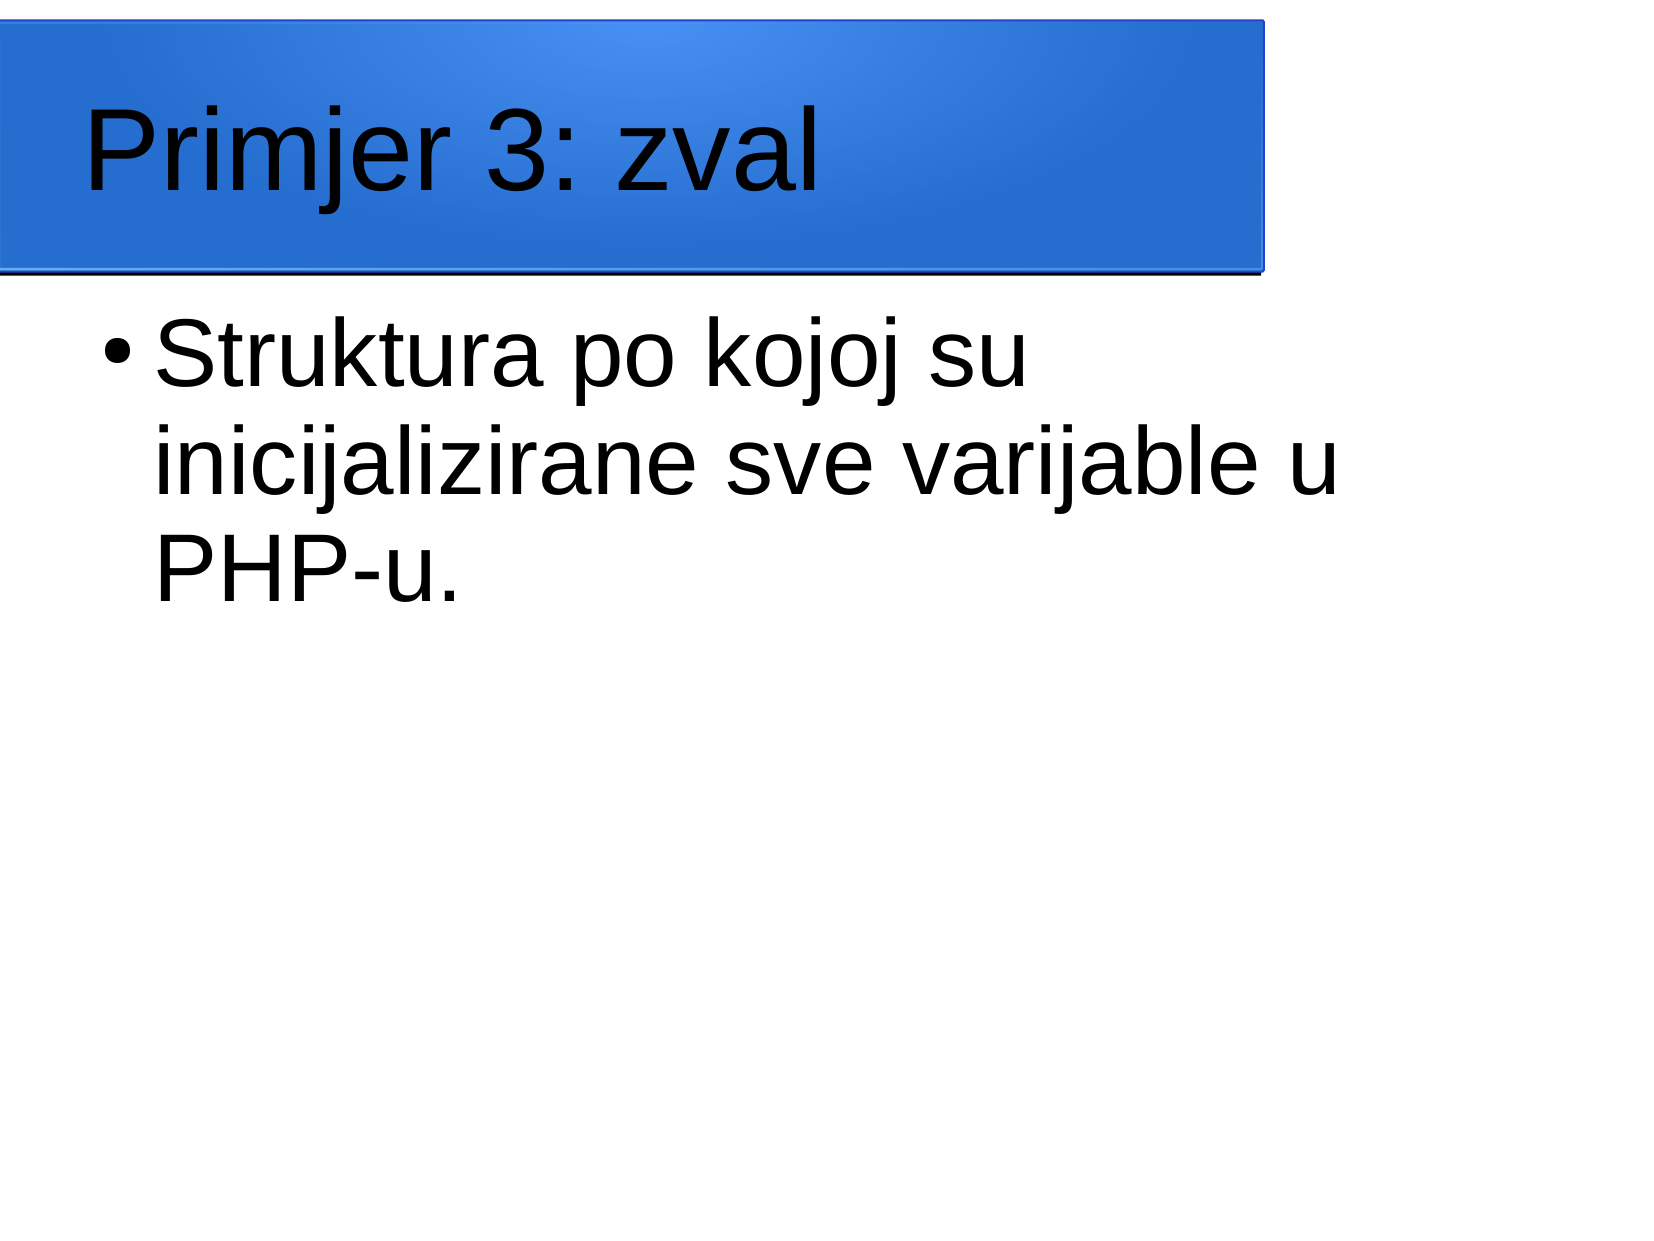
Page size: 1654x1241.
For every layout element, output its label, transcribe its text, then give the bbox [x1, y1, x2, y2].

list Struktura po kojoj su inicijalizirane sve varijable u PHP-u. [82, 299, 1571, 1019]
title Primjer 3: zval [82, 47, 1235, 252]
